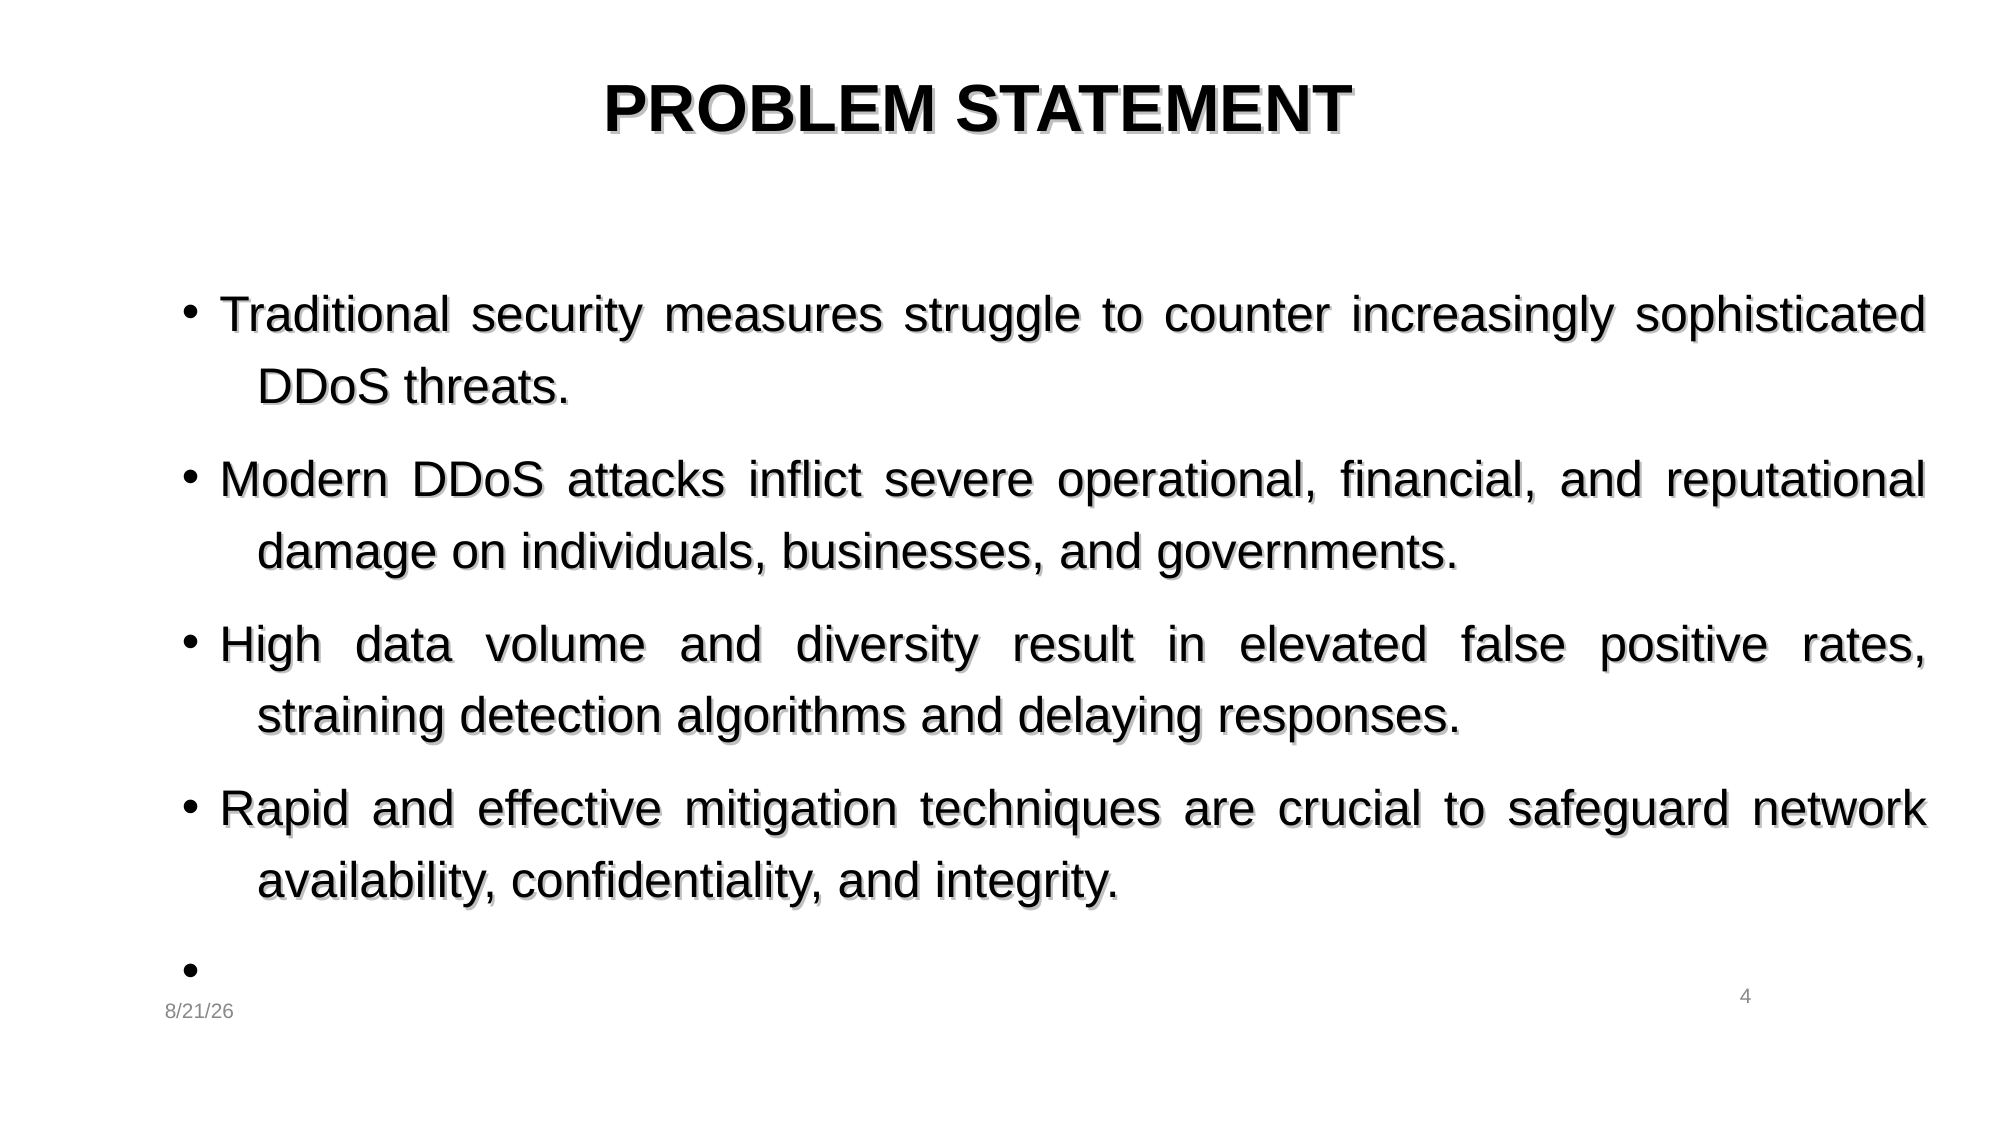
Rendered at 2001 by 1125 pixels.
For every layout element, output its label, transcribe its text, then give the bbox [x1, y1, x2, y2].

list Traditional security measures struggle to counter increasingly sophisticated DDoS threats. Modern DDoS attacks inflict severe operational, financial, and reputational damage on individuals, businesses, and governments. High data volume and diversity result in elevated false positive rates, straining detection algorithms and delaying responses. Rapid and effective mitigation techniques are crucial to safeguard network availability, confidentiality, and integrity. [166, 261, 1943, 1026]
title Problem statement [129, 53, 1828, 167]
slide_number December 27, 2024 [149, 980, 600, 1040]
slide_number 4 [1724, 965, 1849, 1025]
